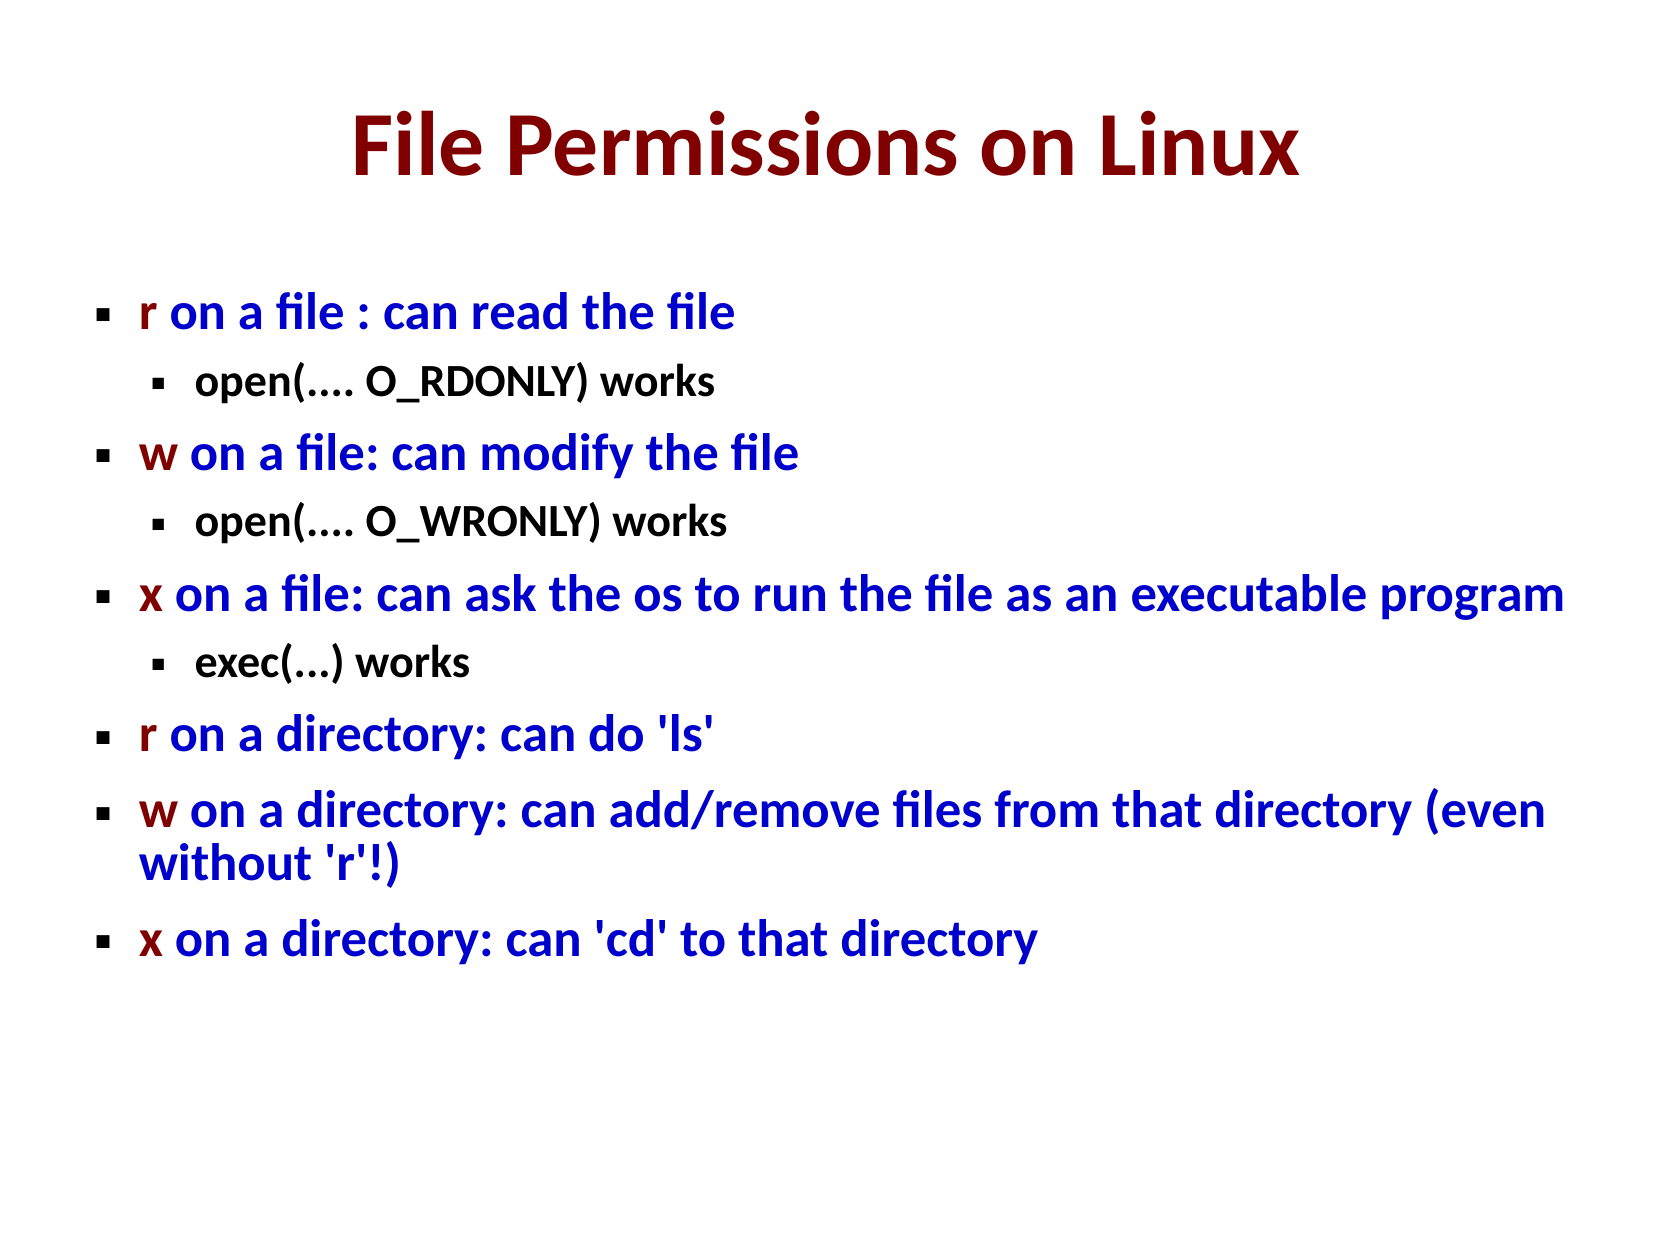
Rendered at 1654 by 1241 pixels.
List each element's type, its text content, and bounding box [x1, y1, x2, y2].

title File Permissions on Linux [82, 49, 1571, 257]
list r on a file : can read the file open(.... O_RDONLY) works w on a file: can modify the file open(.... O_WRONLY) works x on a file: can ask the os to run the file as an executable program exec(...) works r on a directory: can do 'ls' w on a directory: can add/remove files from that directory (even without 'r'!) x on a directory: can 'cd' to that directory [82, 290, 1571, 1010]
